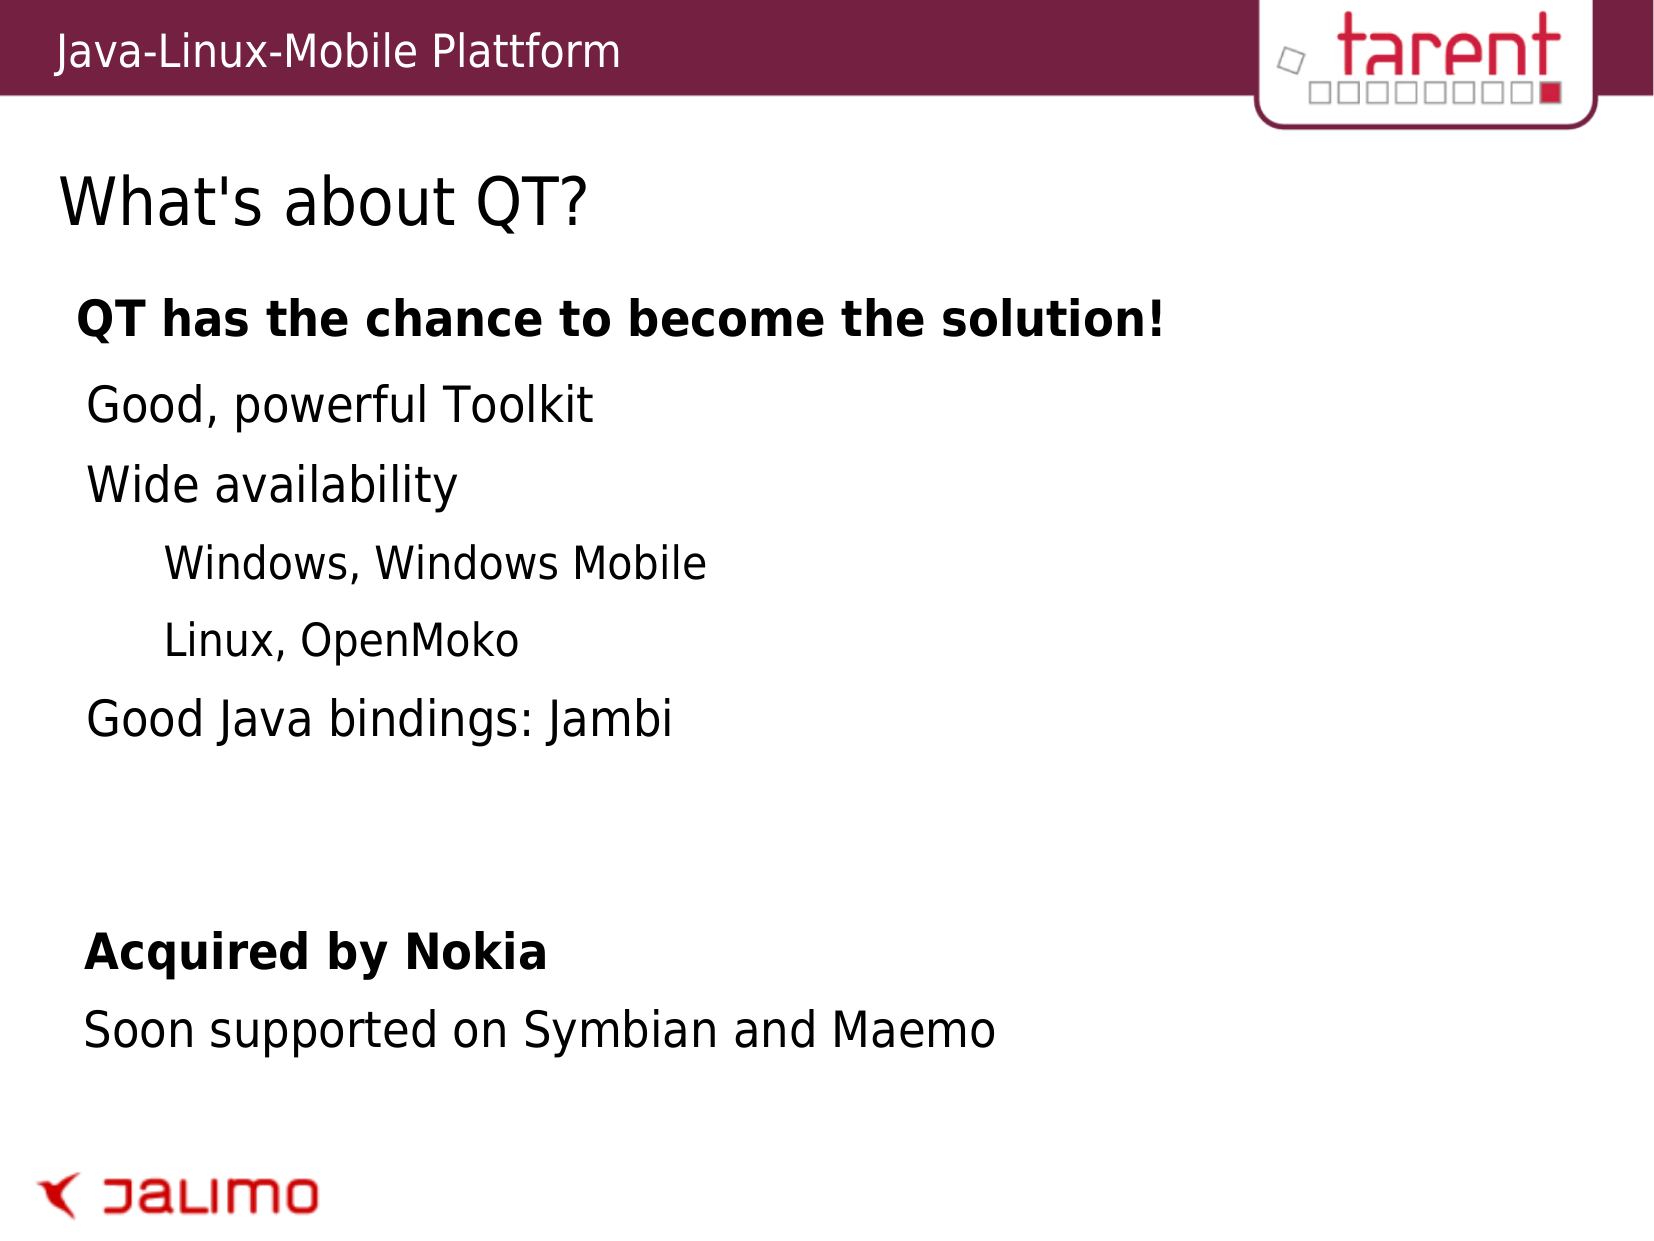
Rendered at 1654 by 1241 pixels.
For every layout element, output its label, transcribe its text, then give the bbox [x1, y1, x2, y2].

picture [32, 1171, 324, 1222]
picture [0, 0, 1654, 146]
title What's about QT? [59, 163, 1625, 242]
list QT has the chance to become the solution! [59, 290, 1571, 382]
list Soon supported on Symbian and Maemo [65, 1000, 1578, 1093]
list Acquired by Nokia [67, 923, 1579, 1015]
list Good, powerful Toolkit Wide availability Windows, Windows Mobile Linux, OpenMoko Good Java bindings: Jambi [69, 375, 1581, 749]
